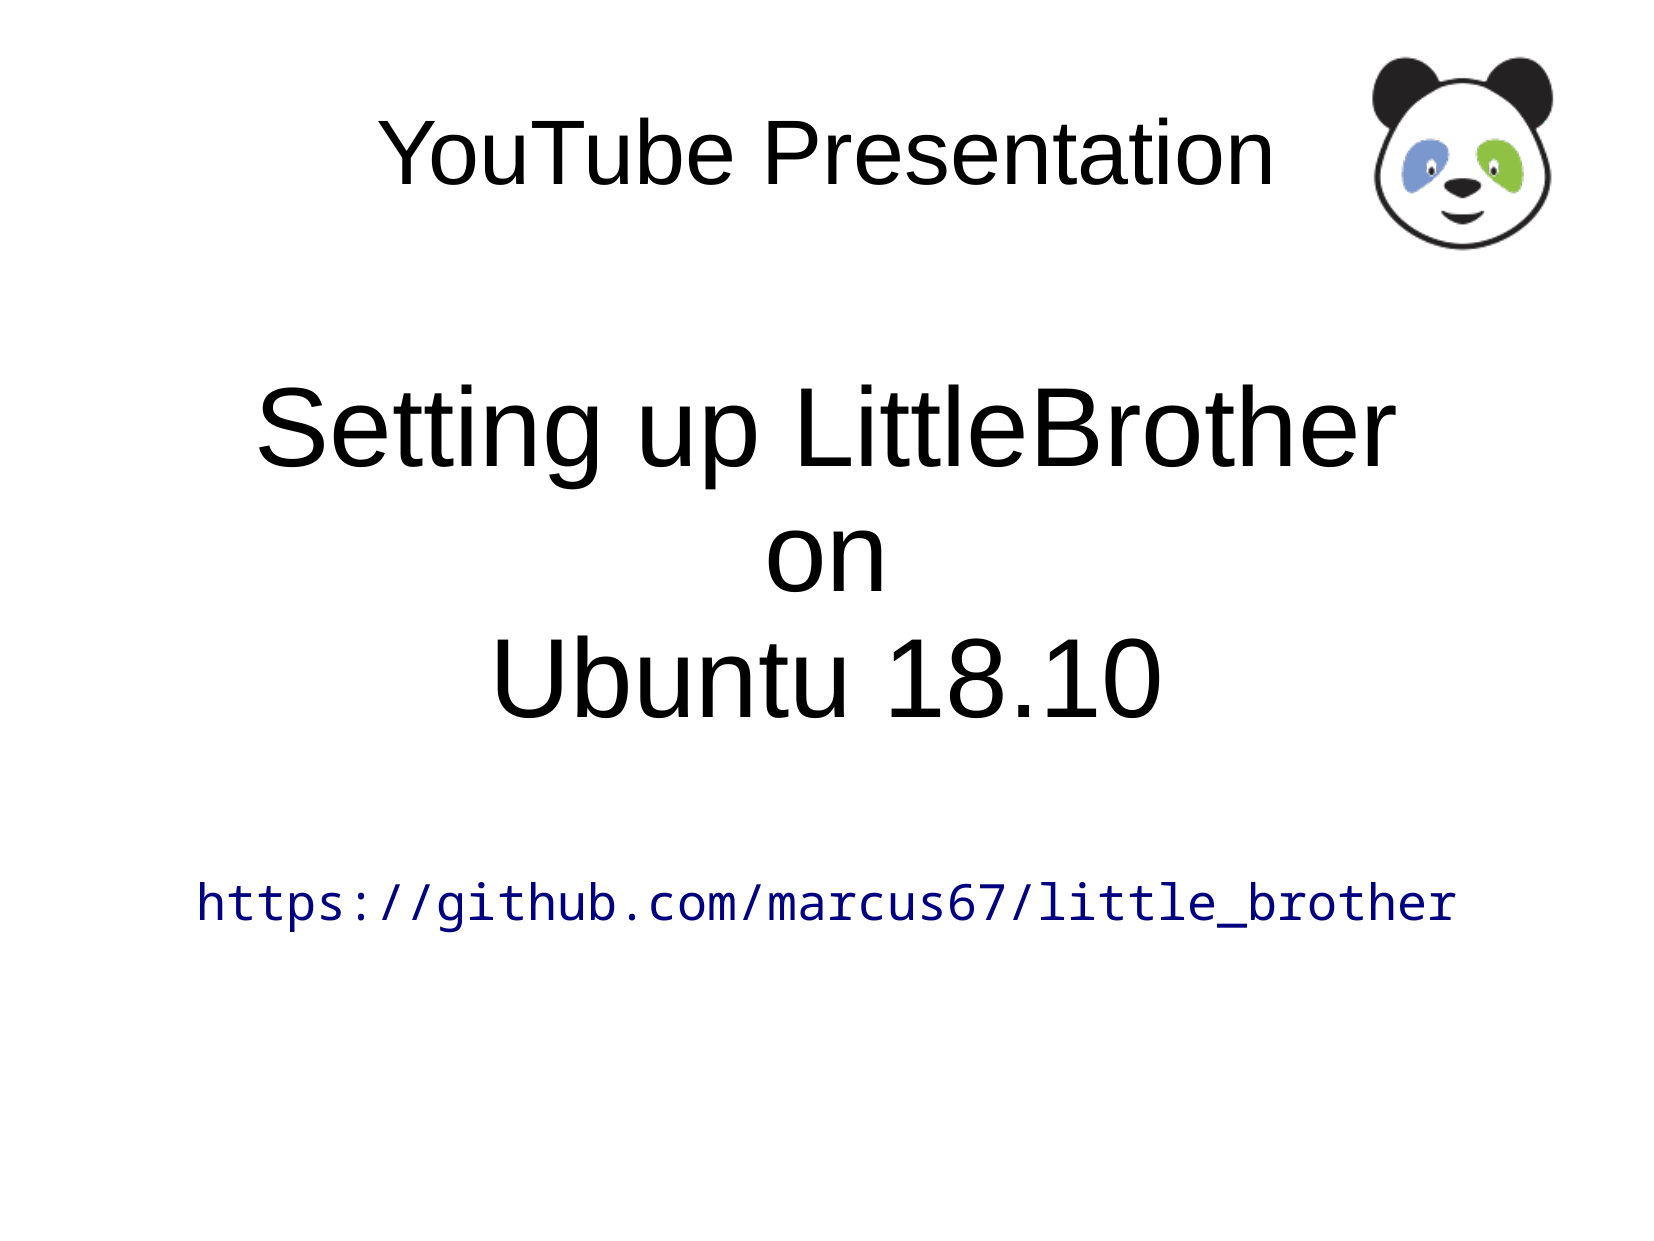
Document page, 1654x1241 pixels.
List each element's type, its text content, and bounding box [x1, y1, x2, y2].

subtitle Setting up LittleBrother on Ubuntu 18.10 https://github.com/marcus67/little_brother [82, 290, 1571, 1010]
title YouTube Presentation [82, 49, 1571, 257]
